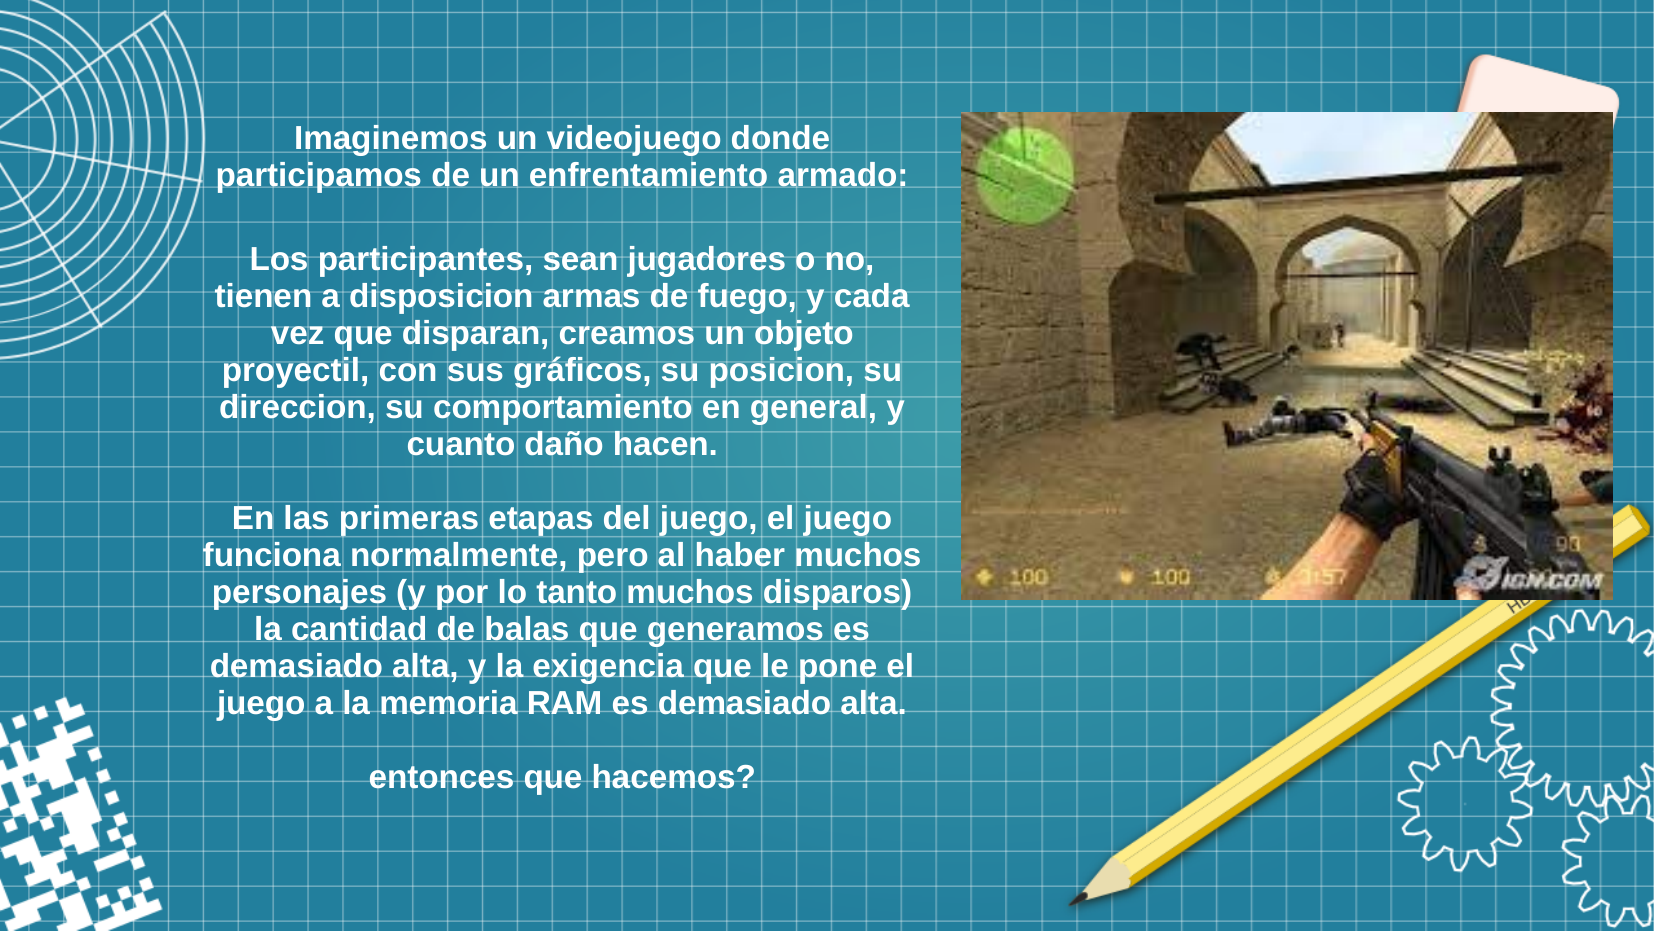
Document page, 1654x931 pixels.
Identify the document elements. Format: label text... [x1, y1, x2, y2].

text_box Imaginemos un videojuego donde participamos de un enfrentamiento armado: Los participantes, sean jugadores o no, tienen a disposicion armas de fuego, y cada vez que disparan, creamos un objeto proyectil, con sus gráficos, su posicion, su direccion, su comportamiento en general, y cuanto daño hacen. En las primeras etapas del juego, el juego funciona normalmente, pero al haber muchos personajes (y por lo tanto muchos disparos) la cantidad de balas que generamos es demasiado alta, y la exigencia que le pone el juego a la memoria RAM es demasiado alta. entonces que hacemos? [187, 112, 938, 804]
picture [0, 0, 1654, 931]
